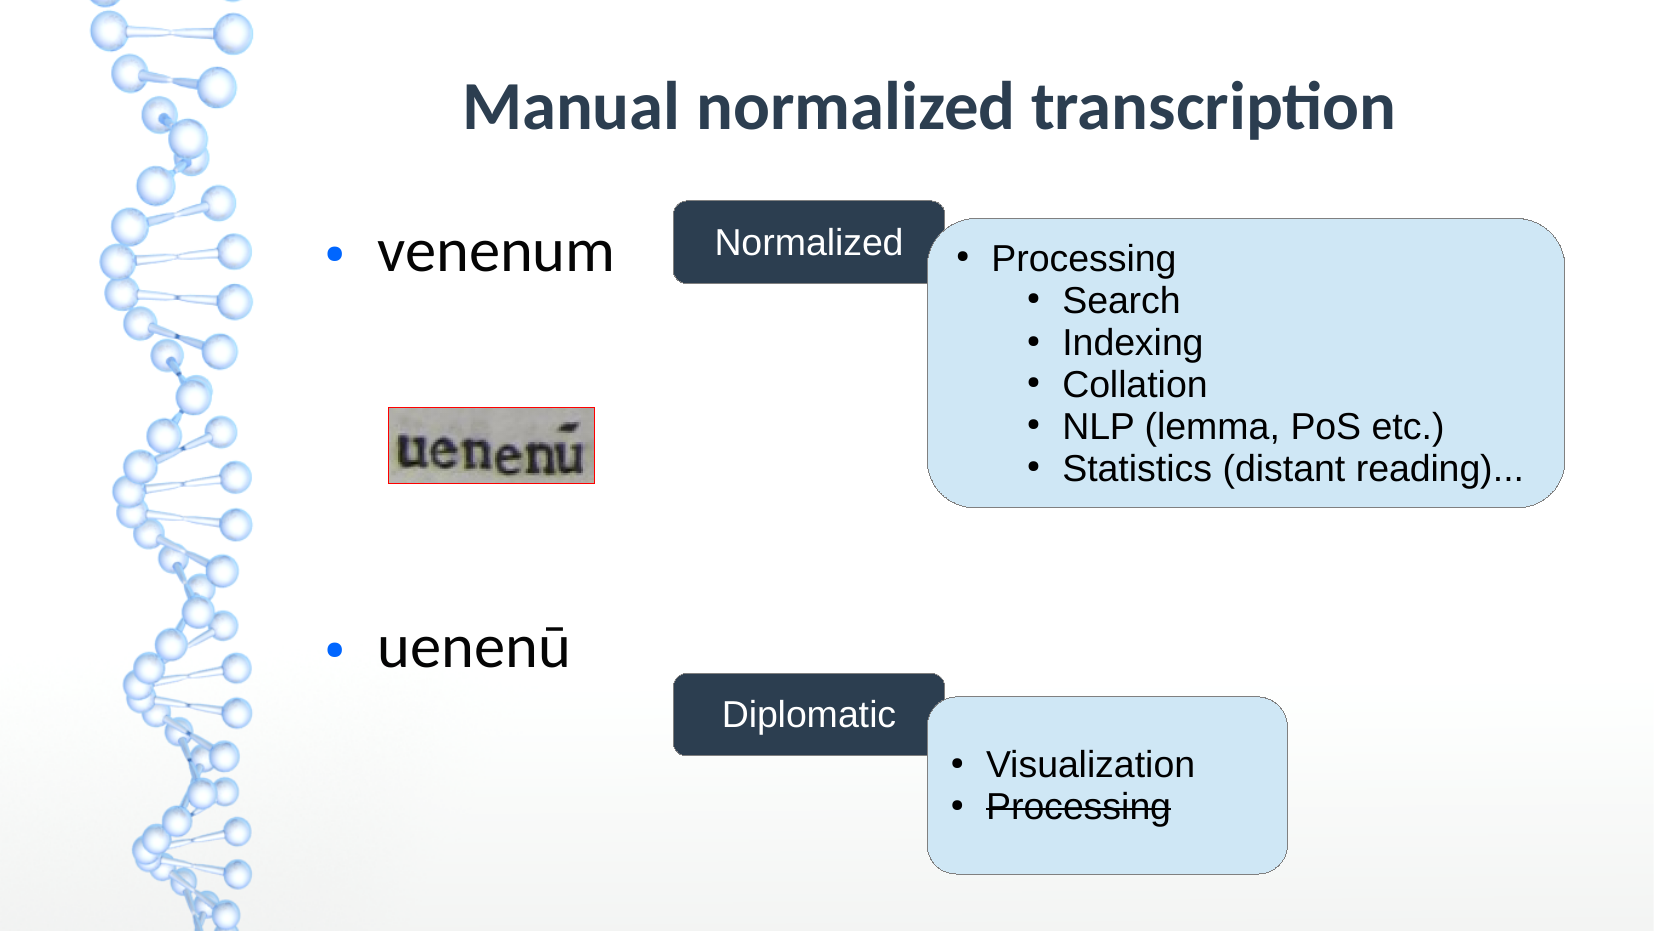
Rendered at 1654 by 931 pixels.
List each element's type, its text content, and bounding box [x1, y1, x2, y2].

text_box Normalized [673, 200, 945, 284]
picture [0, 0, 1654, 931]
text_box Processing Search Indexing Collation NLP (lemma, PoS etc.) Statistics (distant reading)... [927, 218, 1565, 508]
title Manual normalized transcription [265, 35, 1595, 189]
text_box Visualization Processing [927, 696, 1288, 875]
list uenenū [307, 620, 626, 703]
text_box Diplomatic [673, 673, 945, 756]
list venenum [307, 224, 662, 308]
